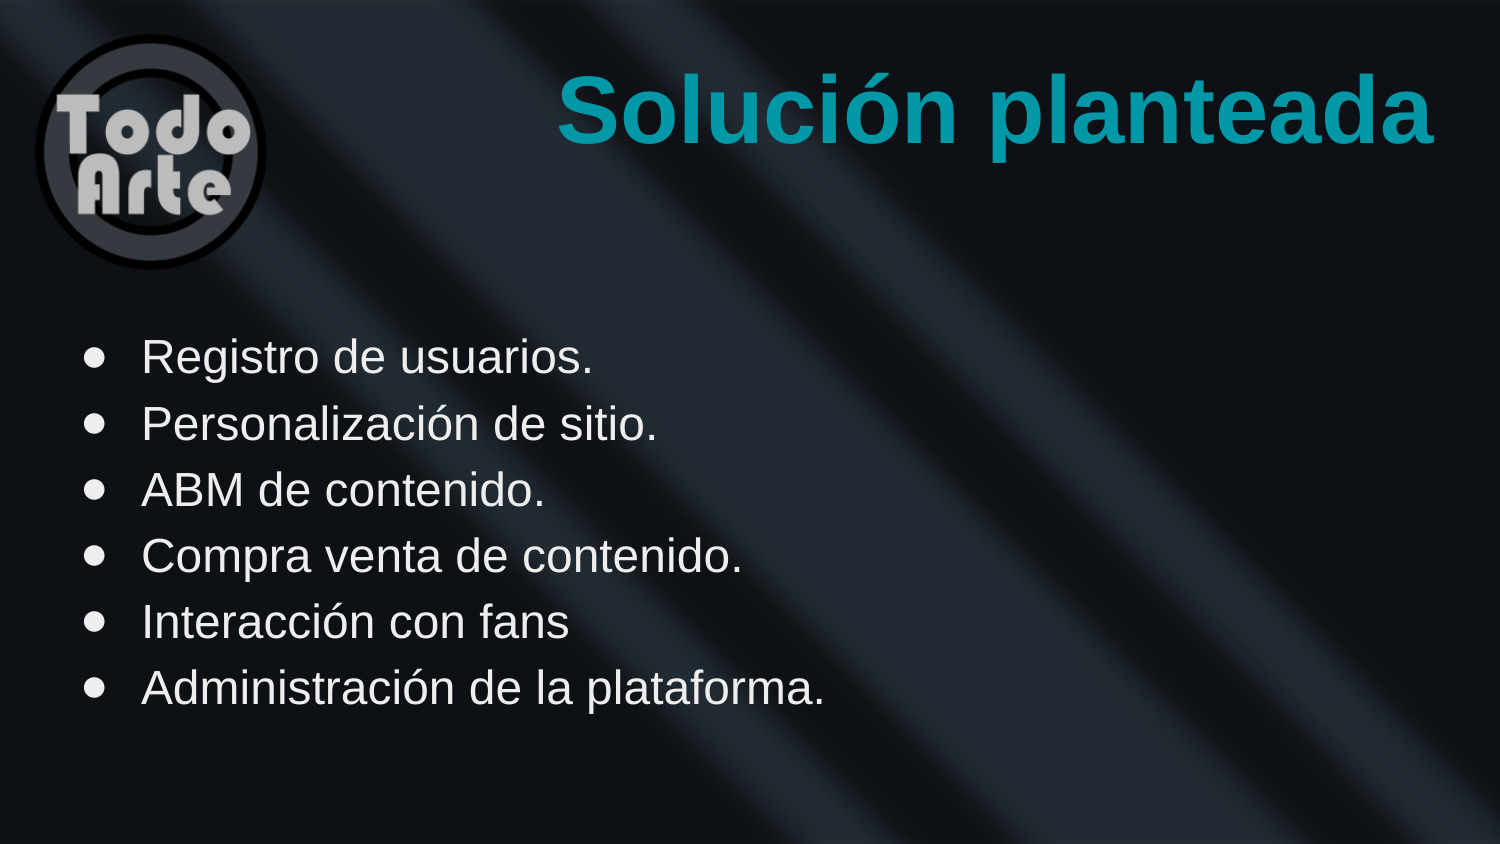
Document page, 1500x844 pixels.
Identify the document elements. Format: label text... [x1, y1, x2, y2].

list Registro de usuarios. Personalización de sitio. ABM de contenido. Compra venta de contenido. Interacción con fans Administración de la plataforma. [51, 302, 1449, 771]
title Solución planteada [207, 33, 1449, 163]
picture [0, 0, 1500, 844]
